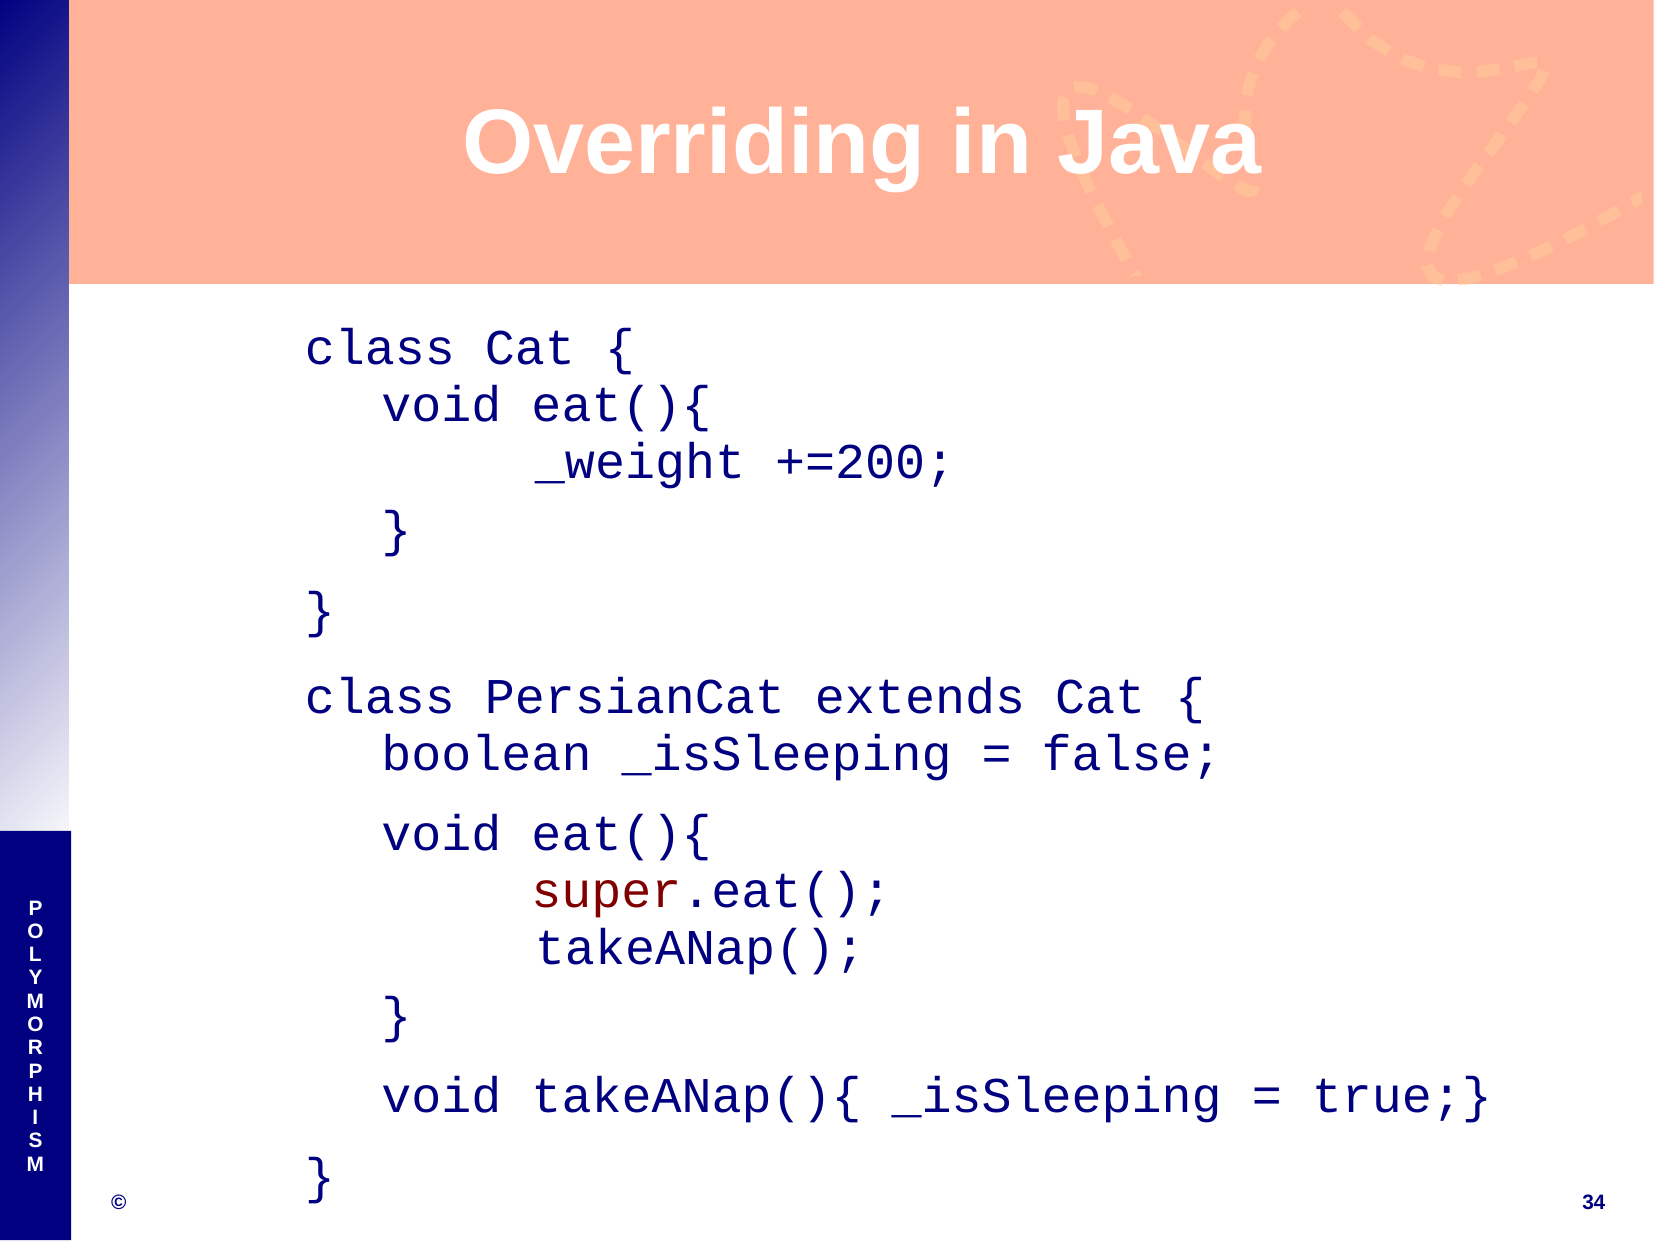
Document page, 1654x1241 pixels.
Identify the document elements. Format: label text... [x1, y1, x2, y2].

title Overriding in Java [108, 37, 1617, 246]
text_box P O L Y M O R P H I S M [0, 830, 71, 1241]
list class Cat { void eat(){ _weight +=200; } } class PersianCat extends Cat { boolean _isSleeping = false; void eat(){ super.eat(); takeANap(); } void takeANap(){ _isSleeping = true;} } [287, 323, 1538, 1209]
